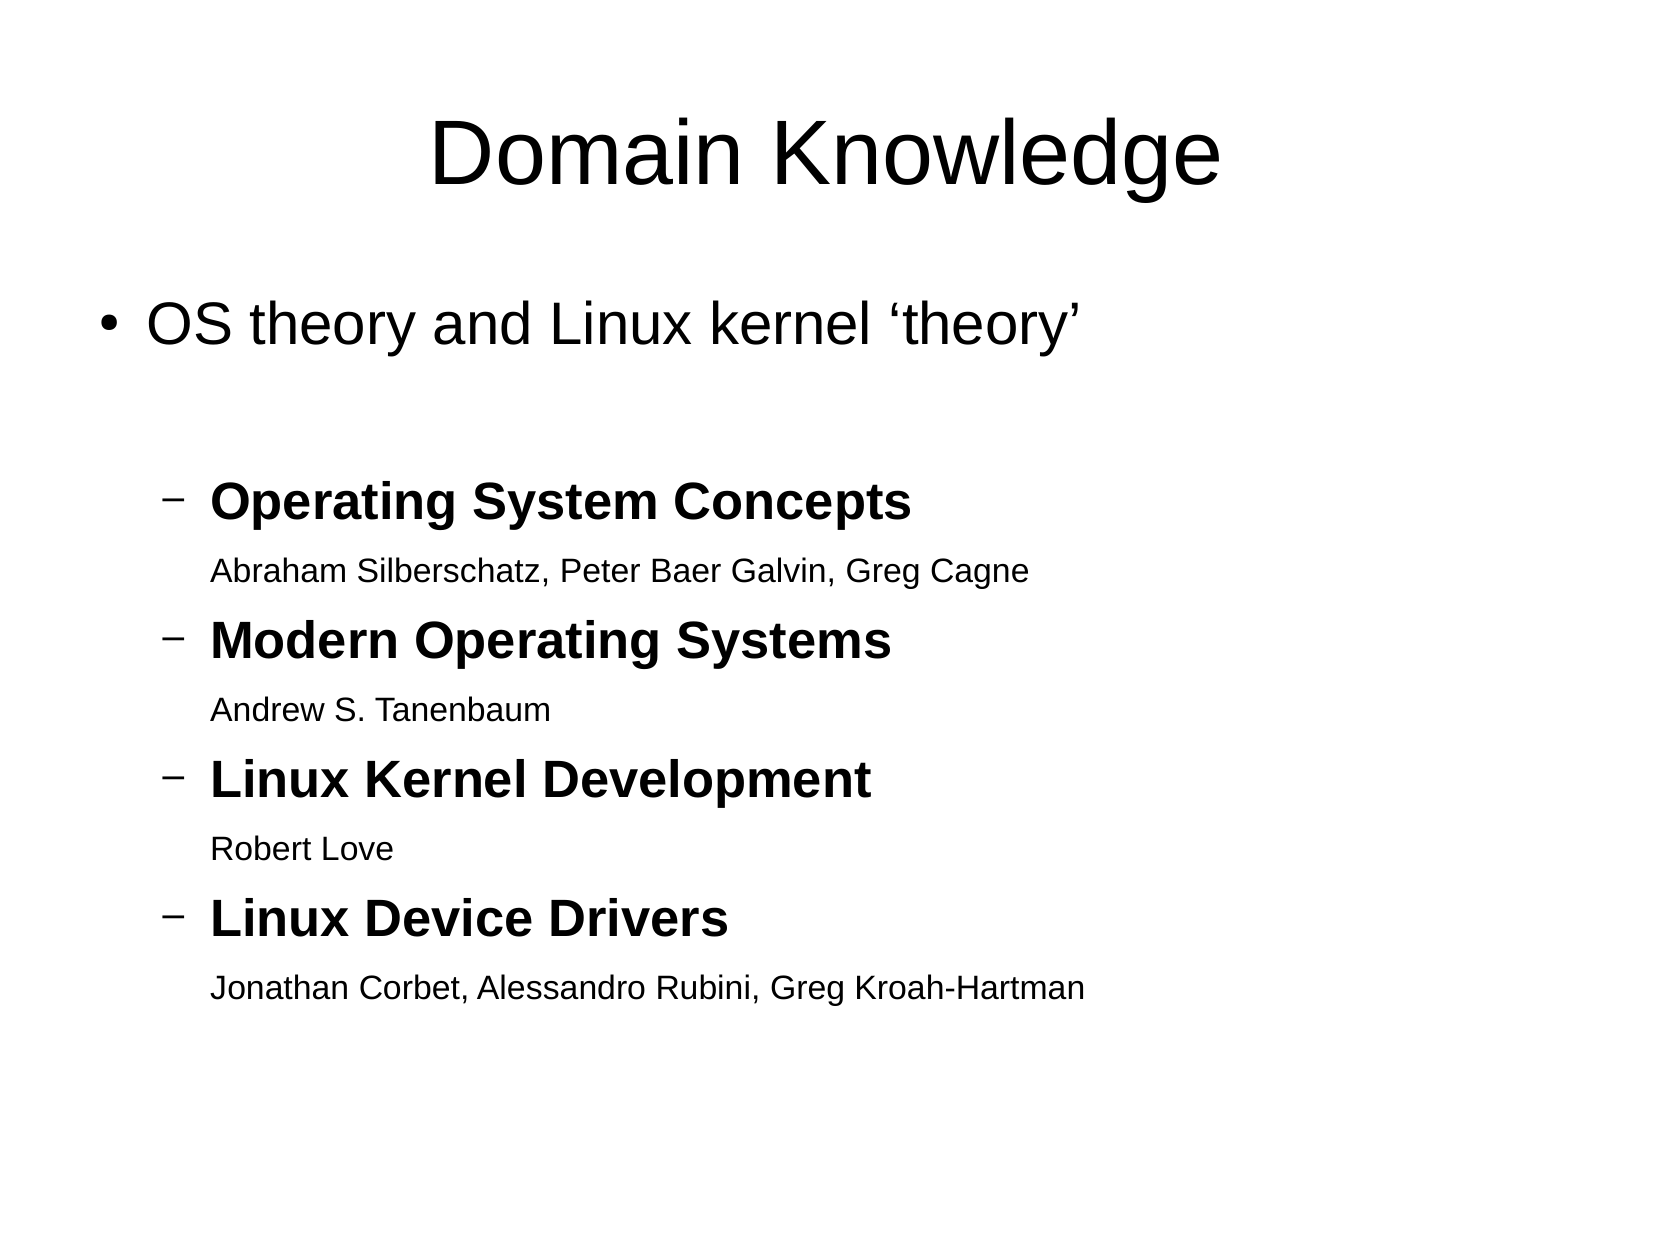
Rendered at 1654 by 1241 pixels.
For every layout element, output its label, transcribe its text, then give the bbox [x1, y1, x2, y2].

title Domain Knowledge [82, 49, 1571, 257]
list OS theory and Linux kernel ‘theory’ Operating System Concepts Abraham Silberschatz, Peter Baer Galvin, Greg Cagne Modern Operating Systems Andrew S. Tanenbaum Linux Kernel Development Robert Love Linux Device Drivers Jonathan Corbet, Alessandro Rubini, Greg Kroah-Hartman [82, 290, 1571, 1010]
